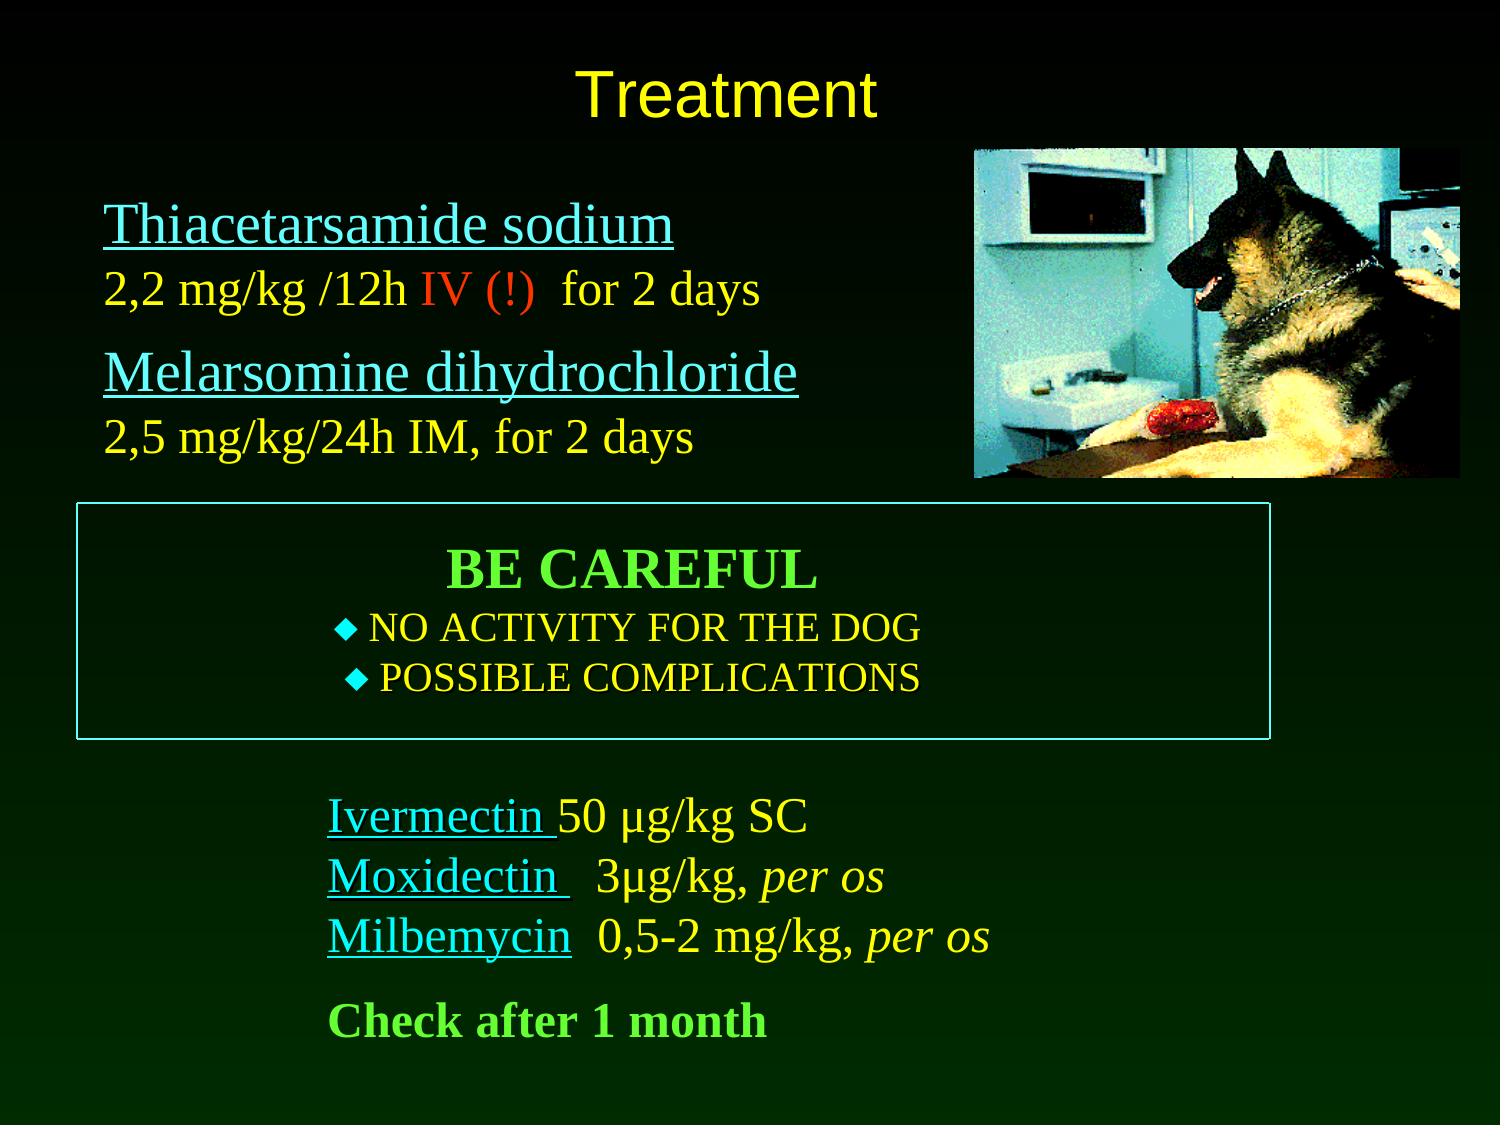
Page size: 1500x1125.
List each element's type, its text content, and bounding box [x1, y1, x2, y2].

text_box Thiacetarsamide sodium 2,2 mg/kg /12h IV (!) for 2 days Melarsomine dihydrochloride 2,5 mg/kg/24h IM, for 2 days [88, 207, 974, 468]
text_box Treatment [549, 42, 904, 139]
text_box Ivermectin 50 μg/kg SC Moxidectin 3μg/kg, per os Milbemycin 0,5-2 mg/kg, per os Check after 1 month [312, 774, 1006, 1056]
text_box BE CAREFUL  NO ACTIVITY FOR THE DOG  POSSIBLE COMPLICATIONS [319, 522, 948, 709]
chart [974, 148, 1460, 478]
